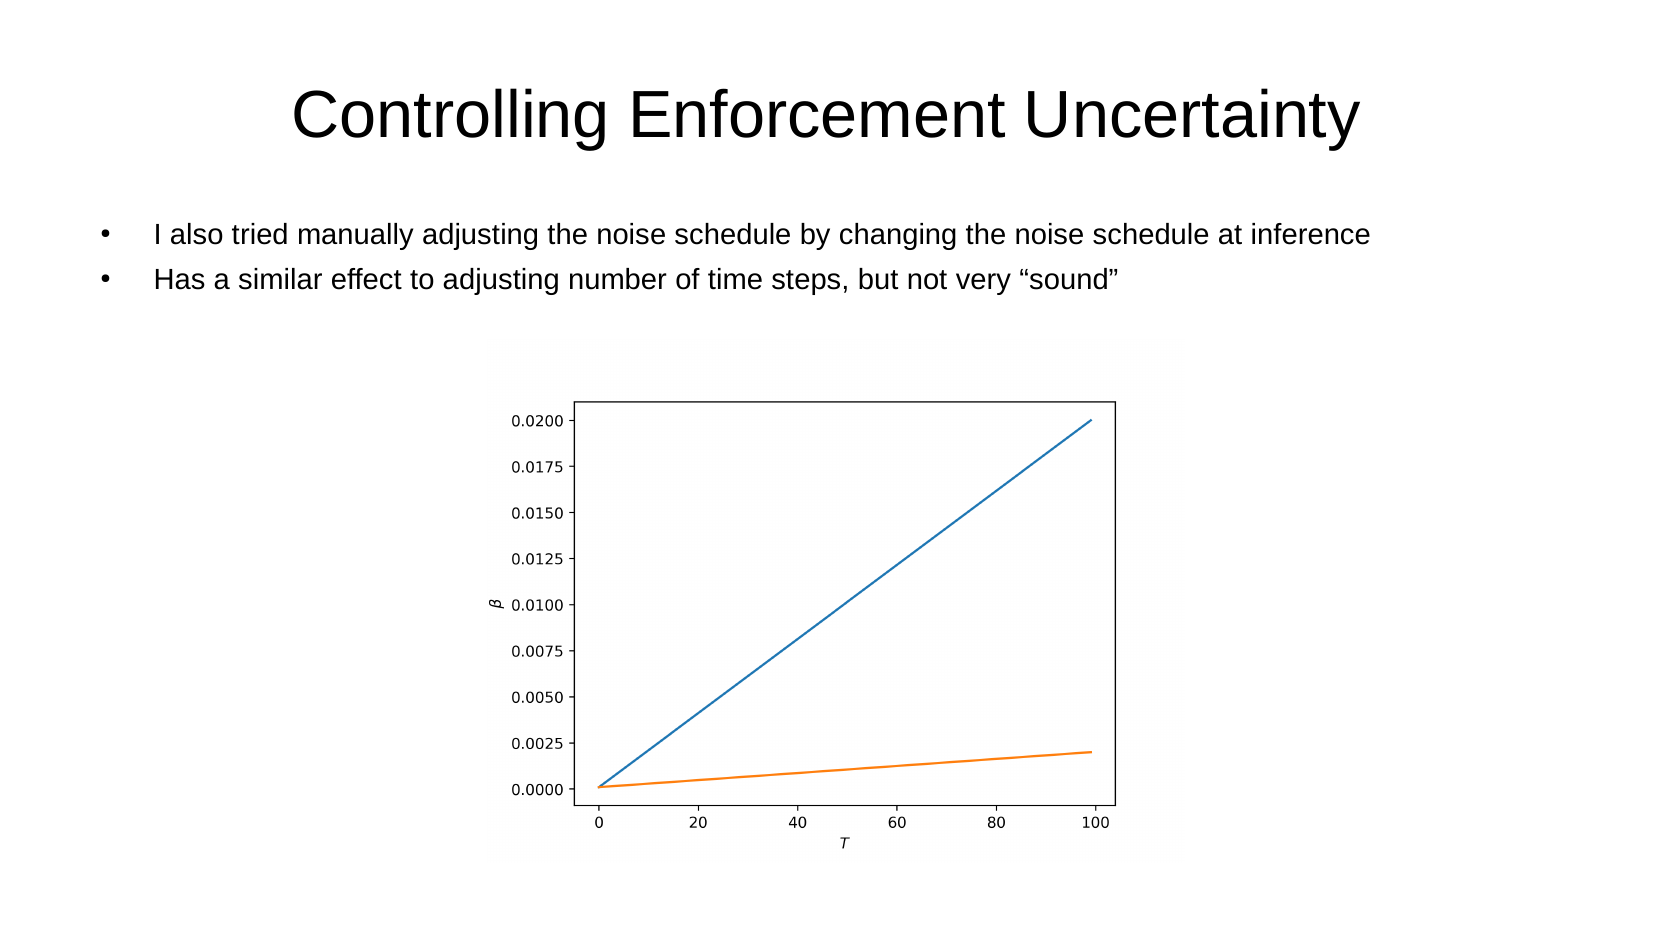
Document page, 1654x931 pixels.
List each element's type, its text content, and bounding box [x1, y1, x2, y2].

chart [180, 280, 389, 309]
picture [487, 339, 1185, 863]
title Controlling Enforcement Uncertainty [82, 37, 1571, 193]
list I also tried manually adjusting the noise schedule by changing the noise schedule at inference Has a similar effect to adjusting number of time steps, but not very “sound” [82, 217, 1571, 758]
